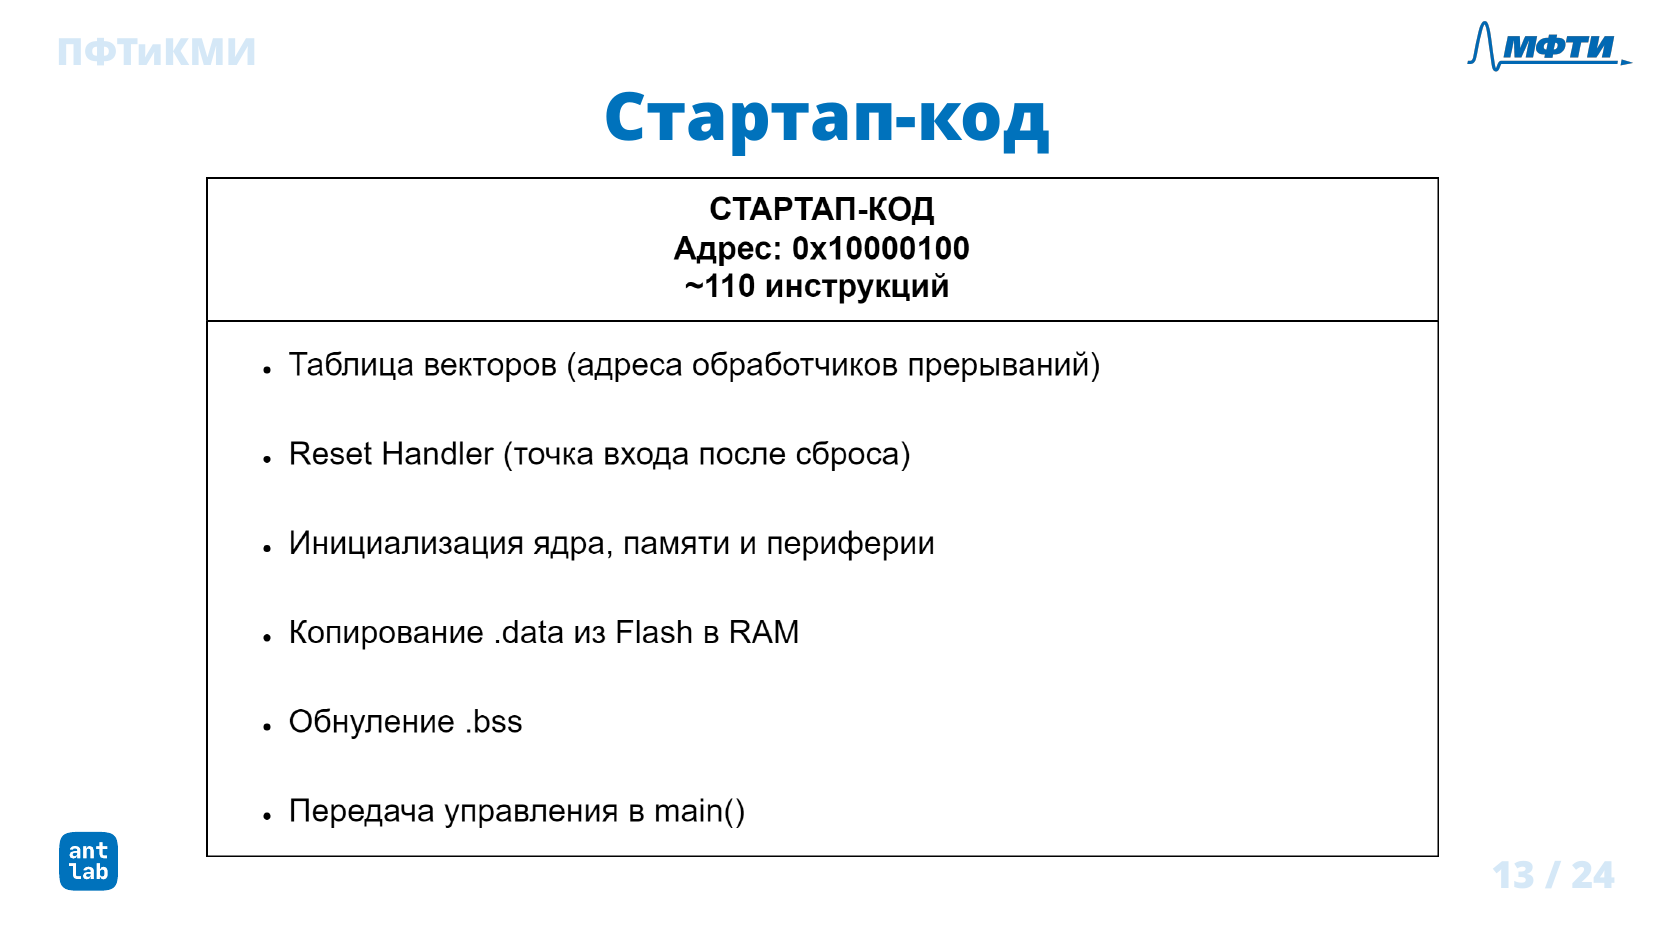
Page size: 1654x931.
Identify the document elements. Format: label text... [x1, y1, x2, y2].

title Стартап-код [82, 20, 1571, 209]
picture [206, 177, 1439, 857]
picture [1446, 0, 1654, 93]
